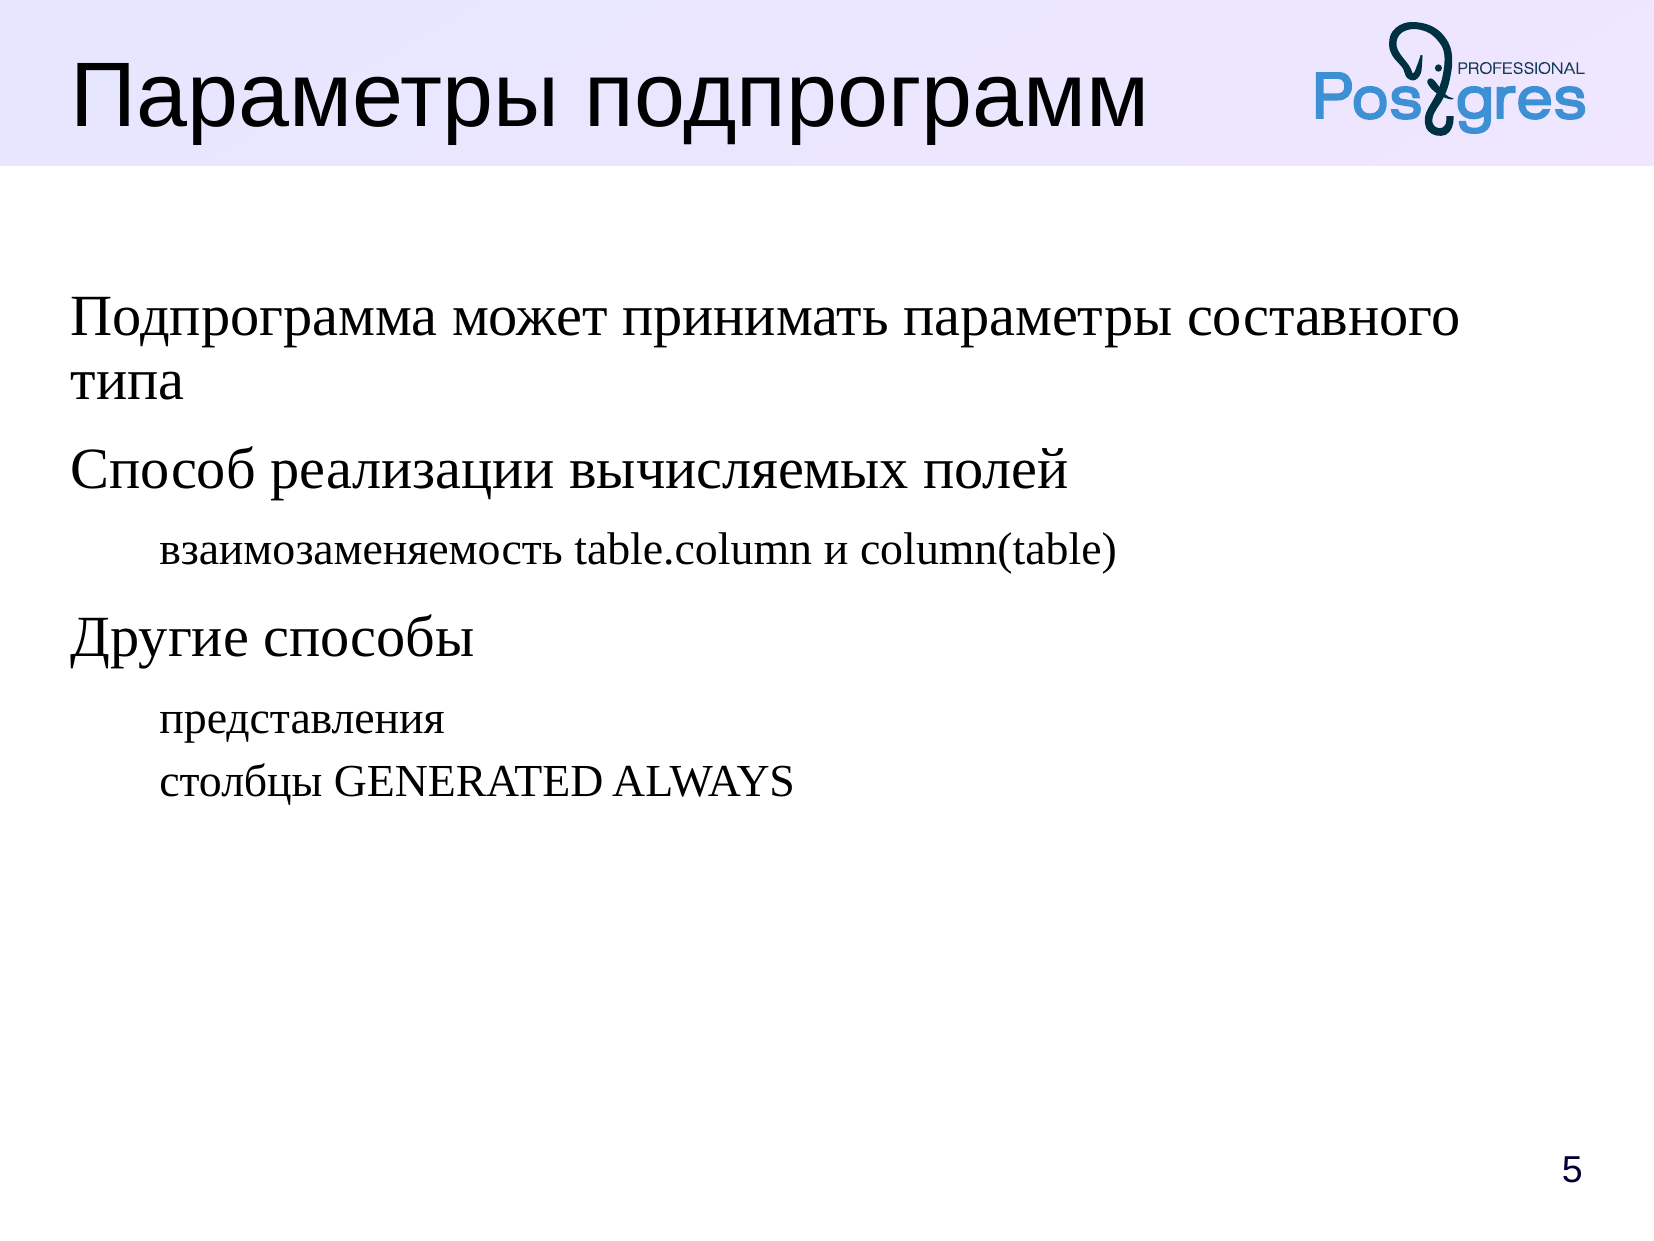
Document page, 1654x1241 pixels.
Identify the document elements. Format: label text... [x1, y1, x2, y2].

list Подпрограмма может принимать параметры составного типа Способ реализации вычисляемых полей взаимозаменяемость table.column и column(table) Другие способы представления столбцы GENERATED ALWAYS [70, 283, 1583, 1141]
title Параметры подпрограмм [70, 43, 1241, 147]
